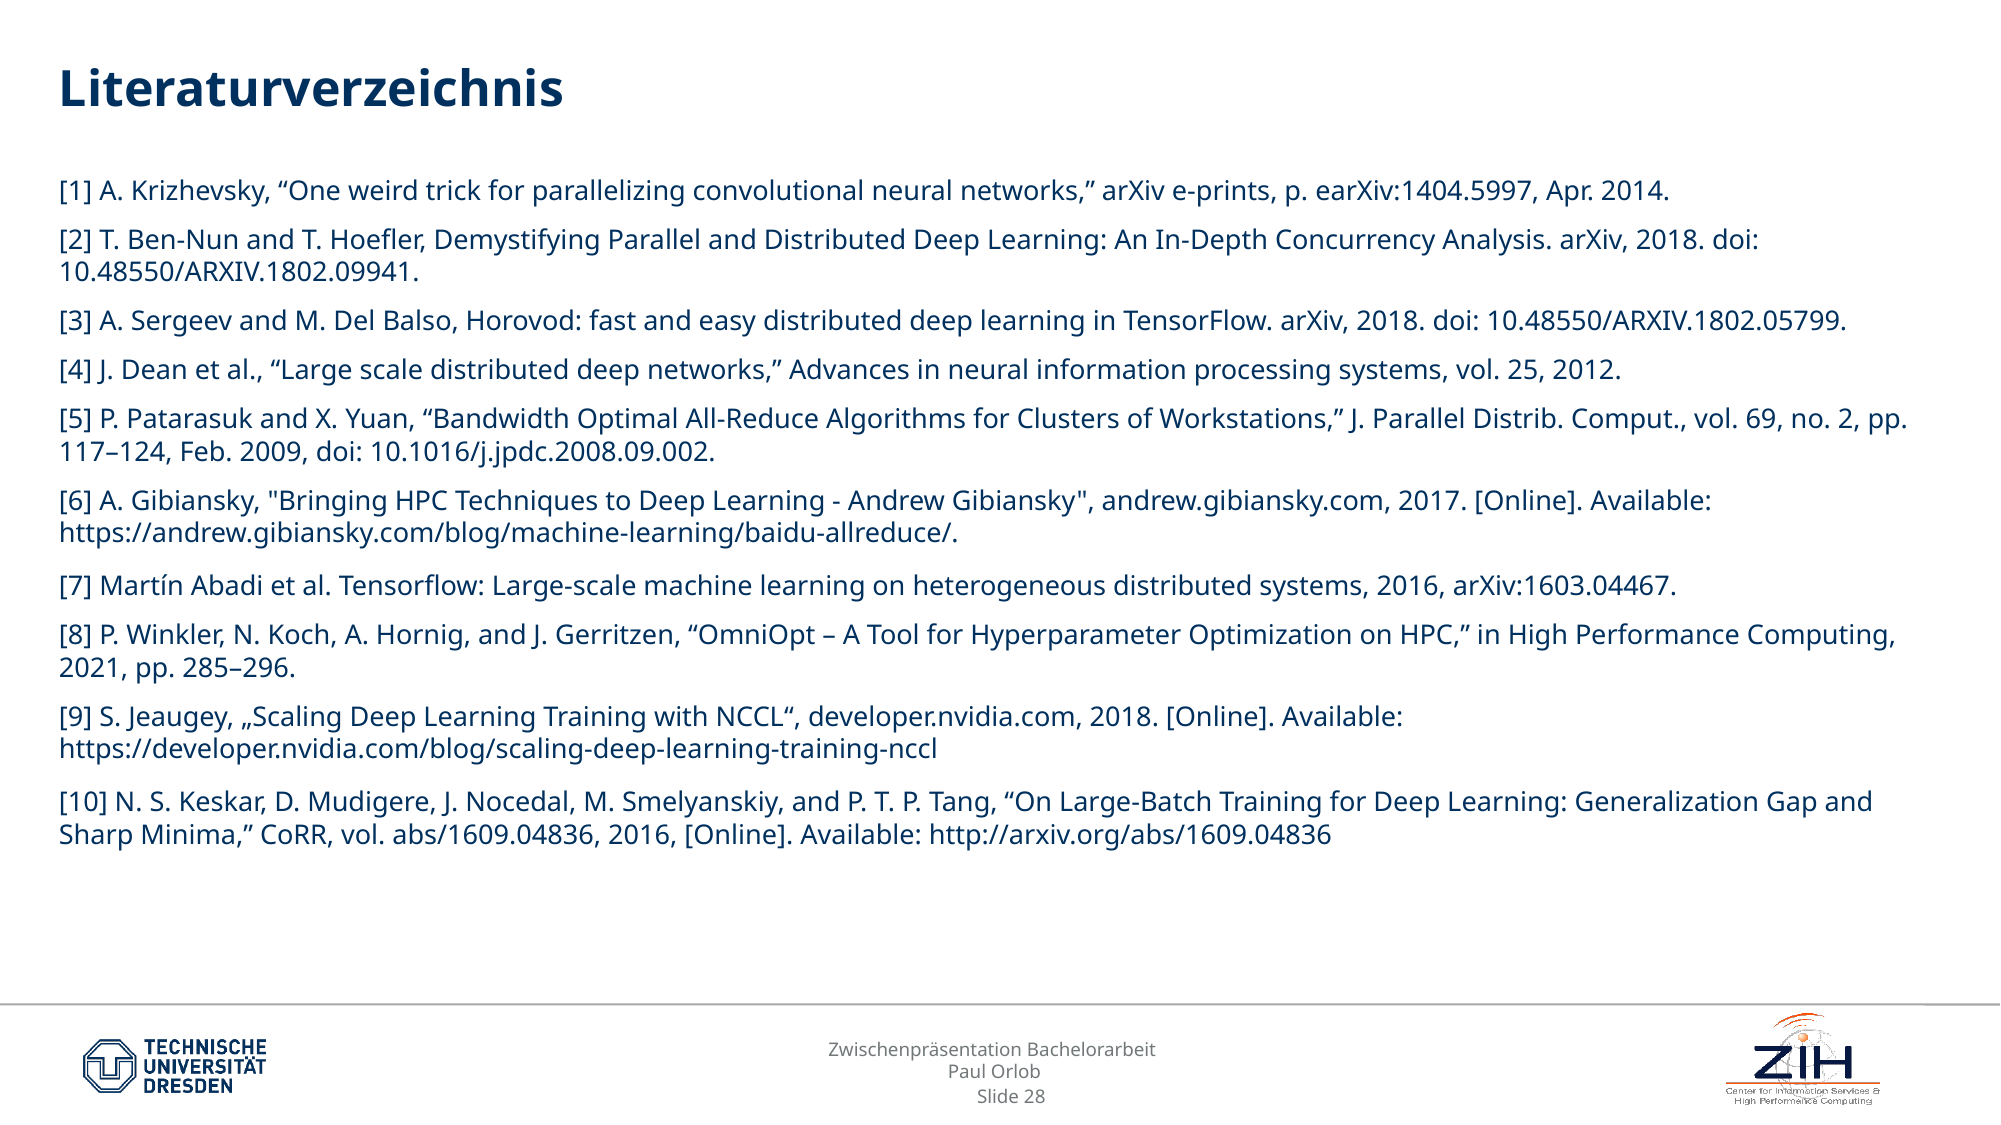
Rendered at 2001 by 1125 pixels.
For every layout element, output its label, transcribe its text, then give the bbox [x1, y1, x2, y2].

picture [1726, 1013, 1880, 1105]
picture [83, 1039, 266, 1093]
title Literaturverzeichnis [59, 56, 1795, 169]
list [1] A. Krizhevsky, “One weird trick for parallelizing convolutional neural networks,” arXiv e-prints, p. earXiv:1404.5997, Apr. 2014. [2] T. Ben-Nun and T. Hoefler, Demystifying Parallel and Distributed Deep Learning: An In-Depth Concurrency Analysis. arXiv, 2018. doi: 10.48550/ARXIV.1802.09941. [3] A. Sergeev and M. Del Balso, Horovod: fast and easy distributed deep learning in TensorFlow. arXiv, 2018. doi: 10.48550/ARXIV.1802.05799. [4] J. Dean et al., “Large scale distributed deep networks,” Advances in neural information processing systems, vol. 25, 2012. [5] P. Patarasuk and X. Yuan, “Bandwidth Optimal All-Reduce Algorithms for Clusters of Workstations,” J. Parallel Distrib. Comput., vol. 69, no. 2, pp. 117–124, Feb. 2009, doi: 10.1016/j.jpdc.2008.09.002. [6] A. Gibiansky, "Bringing HPC Techniques to Deep Learning - Andrew Gibiansky", andrew.gibiansky.com, 2017. [Online]. Available: https://andrew.gibiansky.com/blog/machine-learning/baidu-allreduce/. [7] Martín Abadi et al. Tensorflow: Large-scale machine learning on heterogeneous distributed systems, 2016, arXiv:1603.04467. [8] P. Winkler, N. Koch, A. Hornig, and J. Gerritzen, “OmniOpt – A Tool for Hyperparameter Optimization on HPC,” in High Performance Computing, 2021, pp. 285–296. [9] S. Jeaugey, „Scaling Deep Learning Training with NCCL“, developer.nvidia.com, 2018. [Online]. Available: https://developer.nvidia.com/blog/scaling-deep-learning-training-nccl [10] N. S. Keskar, D. Mudigere, J. Nocedal, M. Smelyanskiy, and P. T. P. Tang, “On Large-Batch Training for Deep Learning: Generalization Gap and Sharp Minima,” CoRR, vol. abs/1609.04836, 2016, [Online]. Available: http://arxiv.org/abs/1609.04836 [59, 173, 1949, 975]
